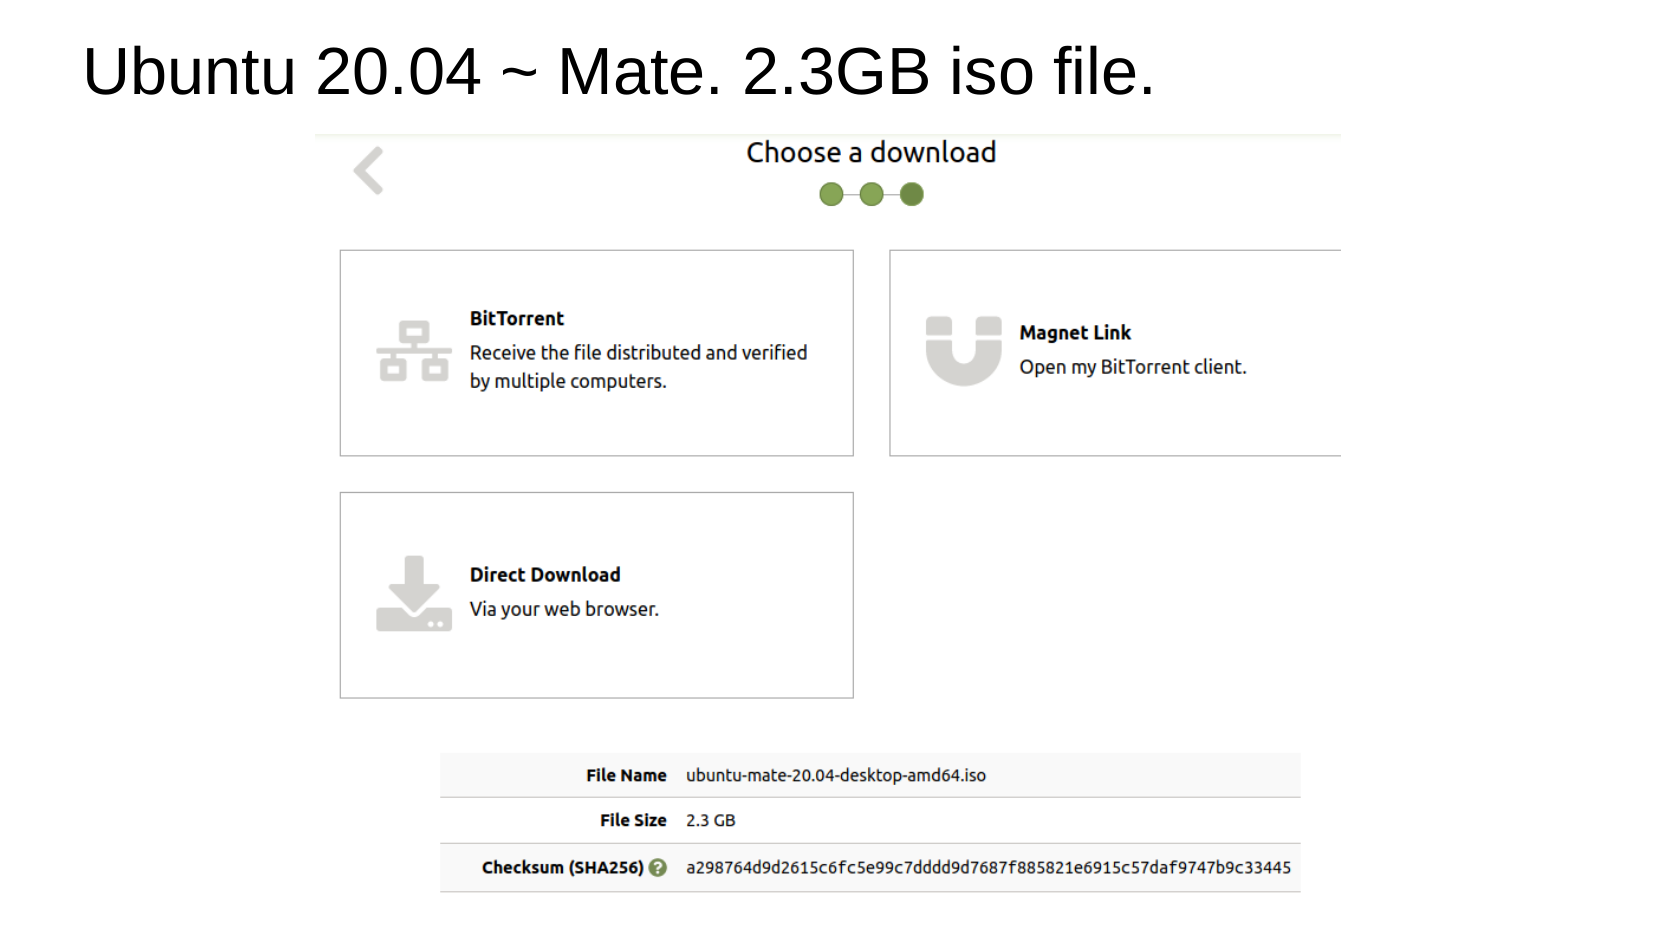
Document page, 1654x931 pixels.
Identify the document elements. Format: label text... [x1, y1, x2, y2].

title Ubuntu 20.04 ~ Mate. 2.3GB iso file. [82, 34, 1571, 110]
picture [315, 134, 1341, 896]
